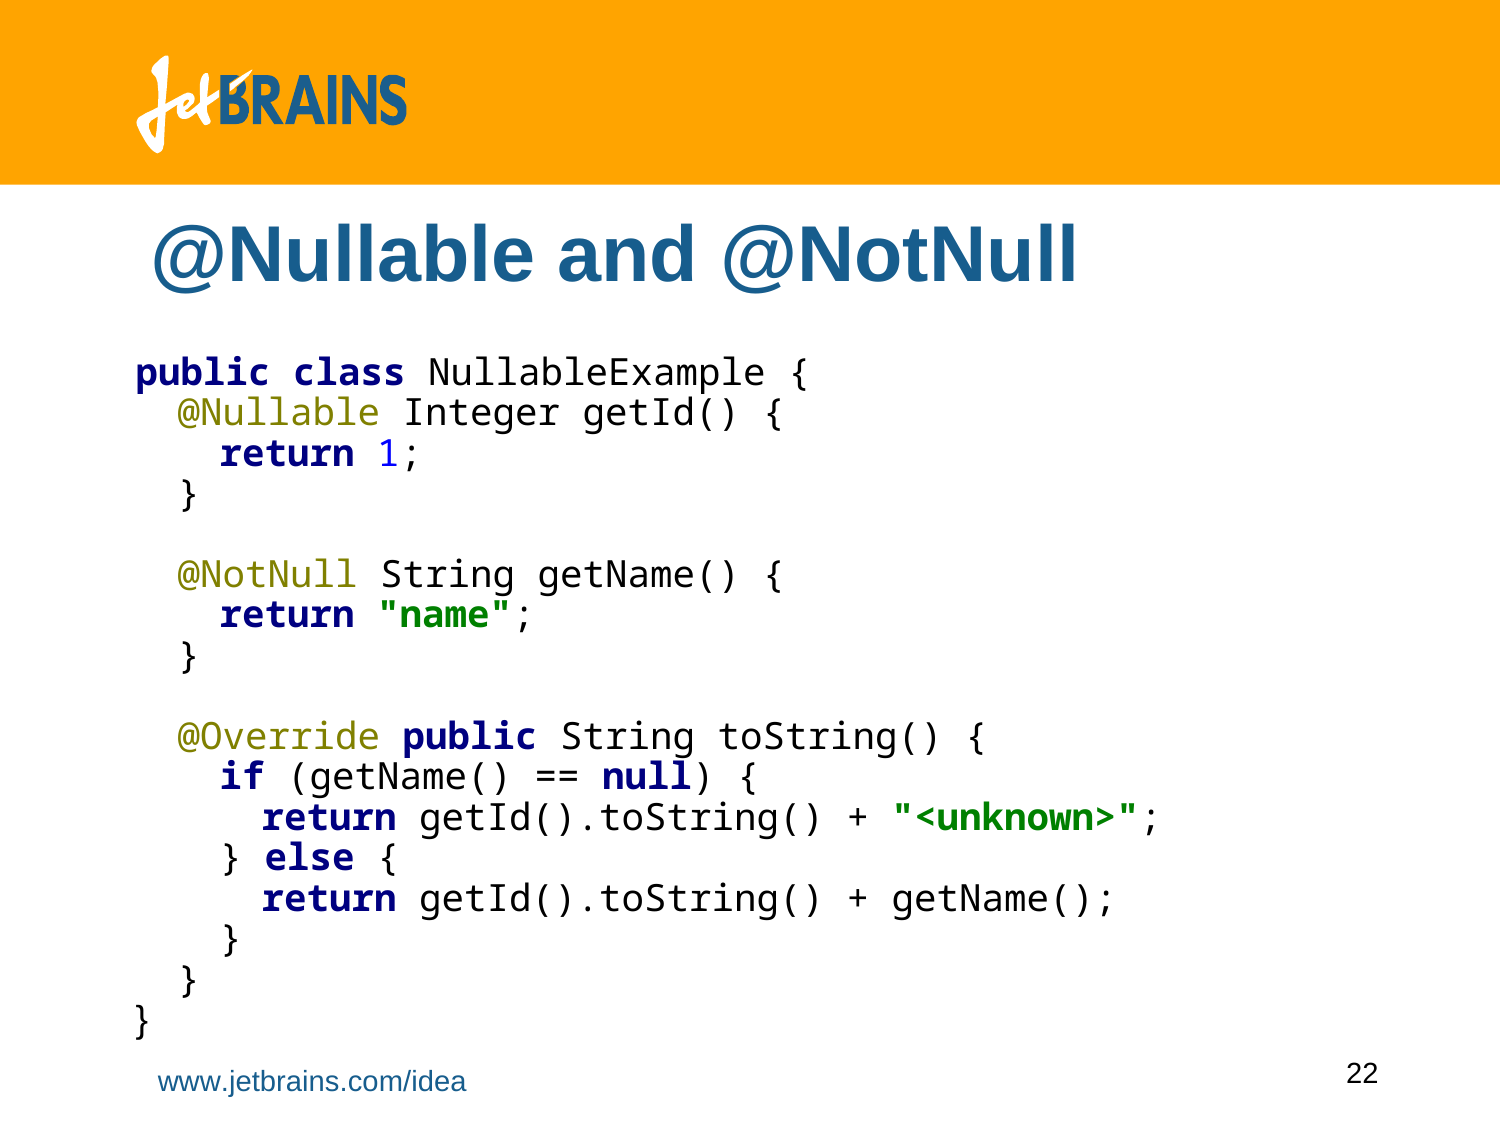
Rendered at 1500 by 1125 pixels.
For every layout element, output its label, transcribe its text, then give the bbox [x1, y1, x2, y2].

title @Nullable and @NotNull [135, 194, 1377, 305]
subtitle public class NullableExample { @Nullable Integer getId() { return 1; } @NotNull String getName() { return "name"; } @Override public String toString() { if (getName() == null) { return getId().toString() + "<unknown>"; } else { return getId().toString() + getName(); } } } [135, 325, 1377, 1069]
